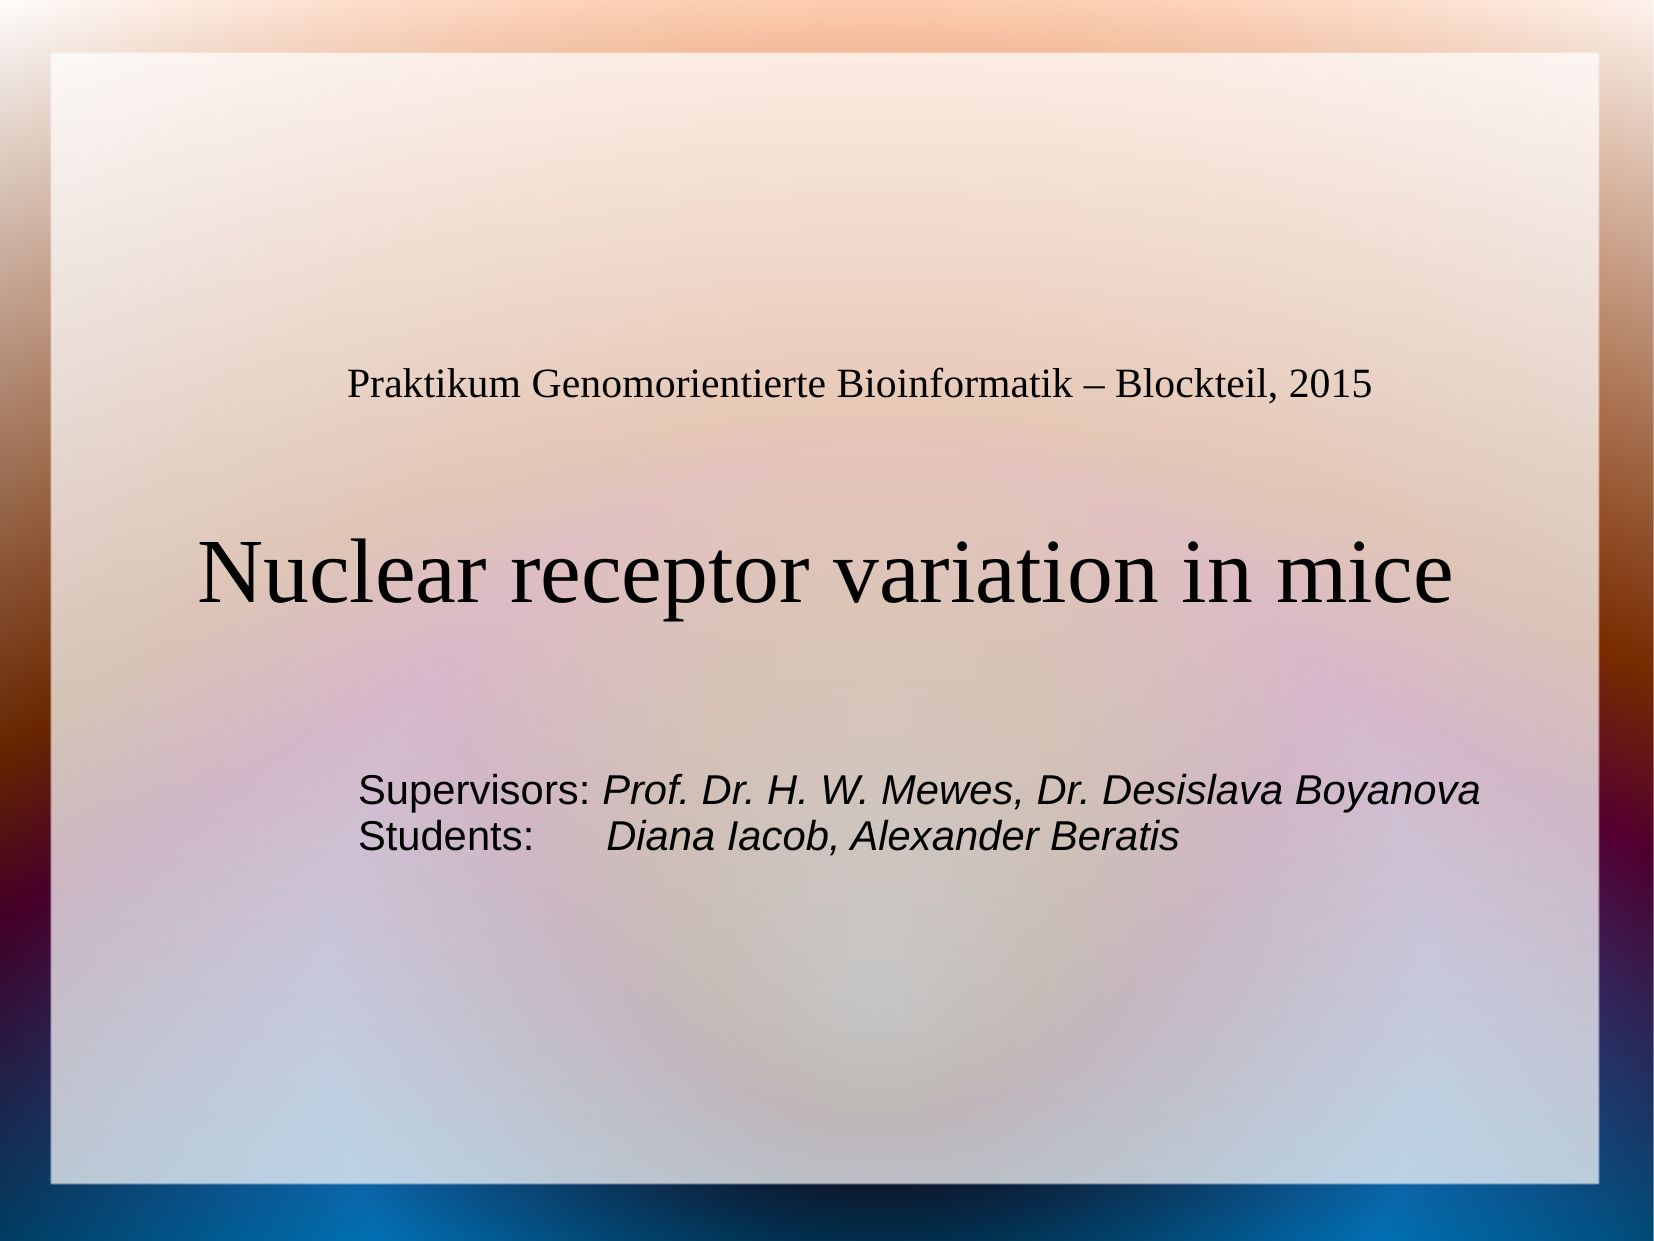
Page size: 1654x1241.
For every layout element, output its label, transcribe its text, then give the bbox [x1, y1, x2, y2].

picture [0, 0, 1654, 1241]
text_box Supervisors: Prof. Dr. H. W. Mewes, Dr. Desislava Boyanova Students: Diana Iacob, Alexander Beratis [60, 759, 1591, 961]
title Nuclear receptor variation in mice [82, 467, 1571, 676]
list Praktikum Genomorientierte Bioinformatik – Blockteil, 2015 [60, 360, 1591, 455]
